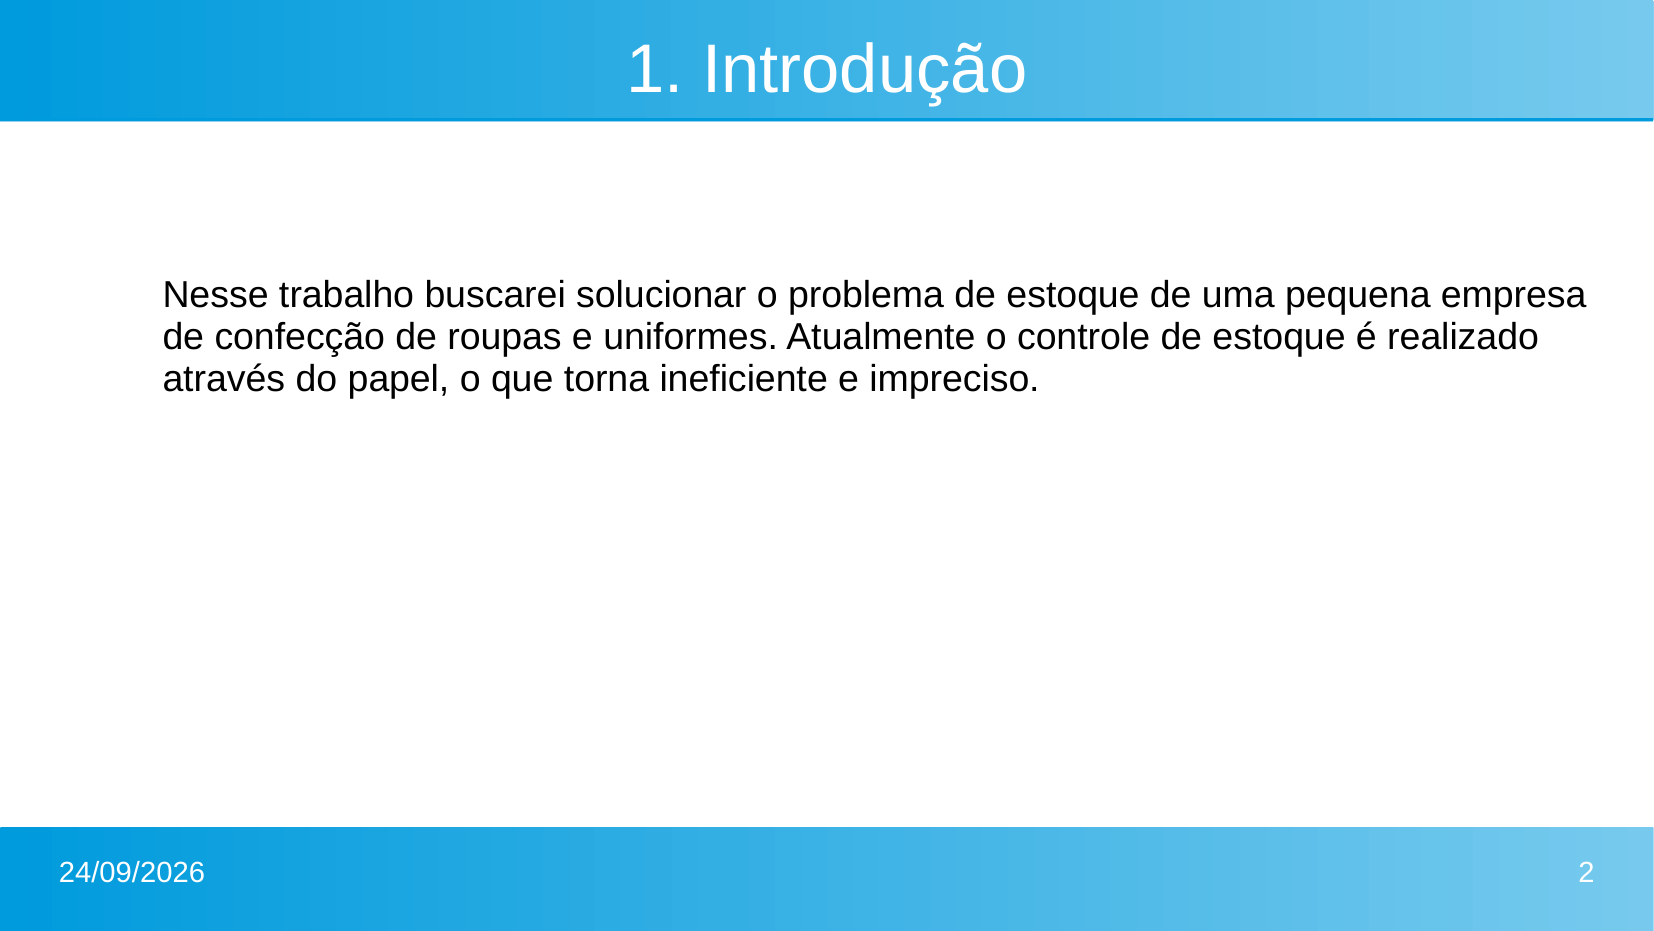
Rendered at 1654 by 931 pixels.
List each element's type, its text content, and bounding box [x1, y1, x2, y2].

text_box Nesse trabalho buscarei solucionar o problema de estoque de uma pequena empresa de confecção de roupas e uniformes. Atualmente o controle de estoque é realizado através do papel, o que torna ineficiente e impreciso. [147, 265, 1625, 709]
title 1. Introdução [59, 29, 1595, 108]
